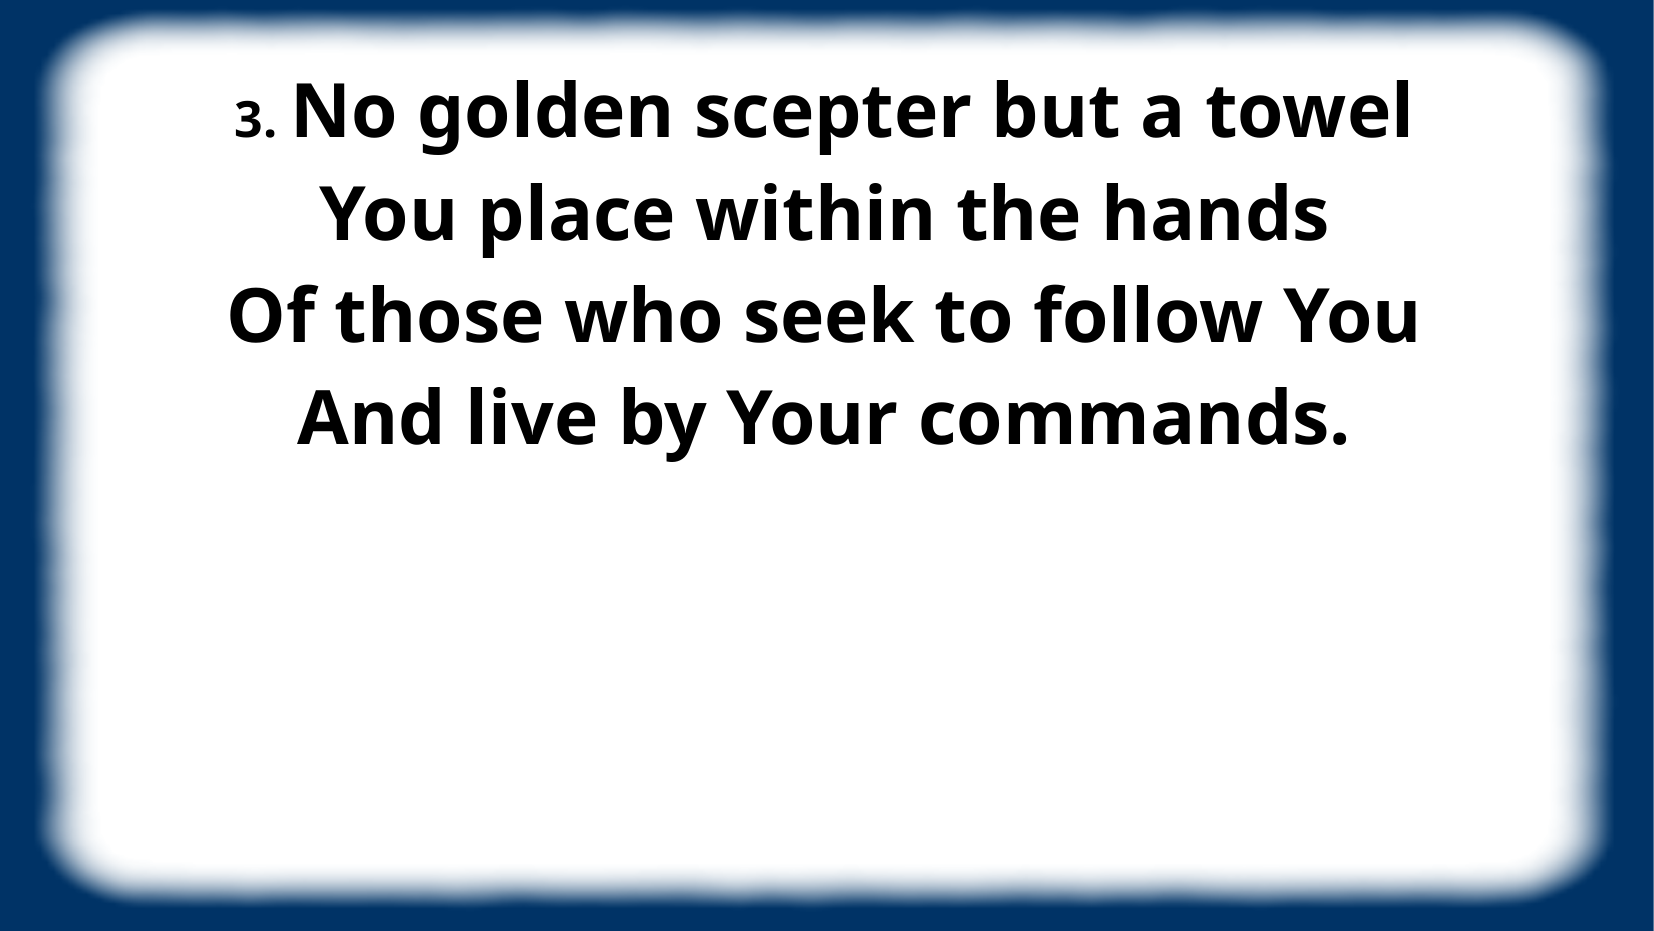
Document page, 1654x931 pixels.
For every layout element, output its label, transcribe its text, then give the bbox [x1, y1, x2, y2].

picture [0, 0, 1654, 931]
text_box 3. No golden scepter but a towel You place within the hands Of those who seek to follow You And live by Your commands. [105, 50, 1546, 463]
